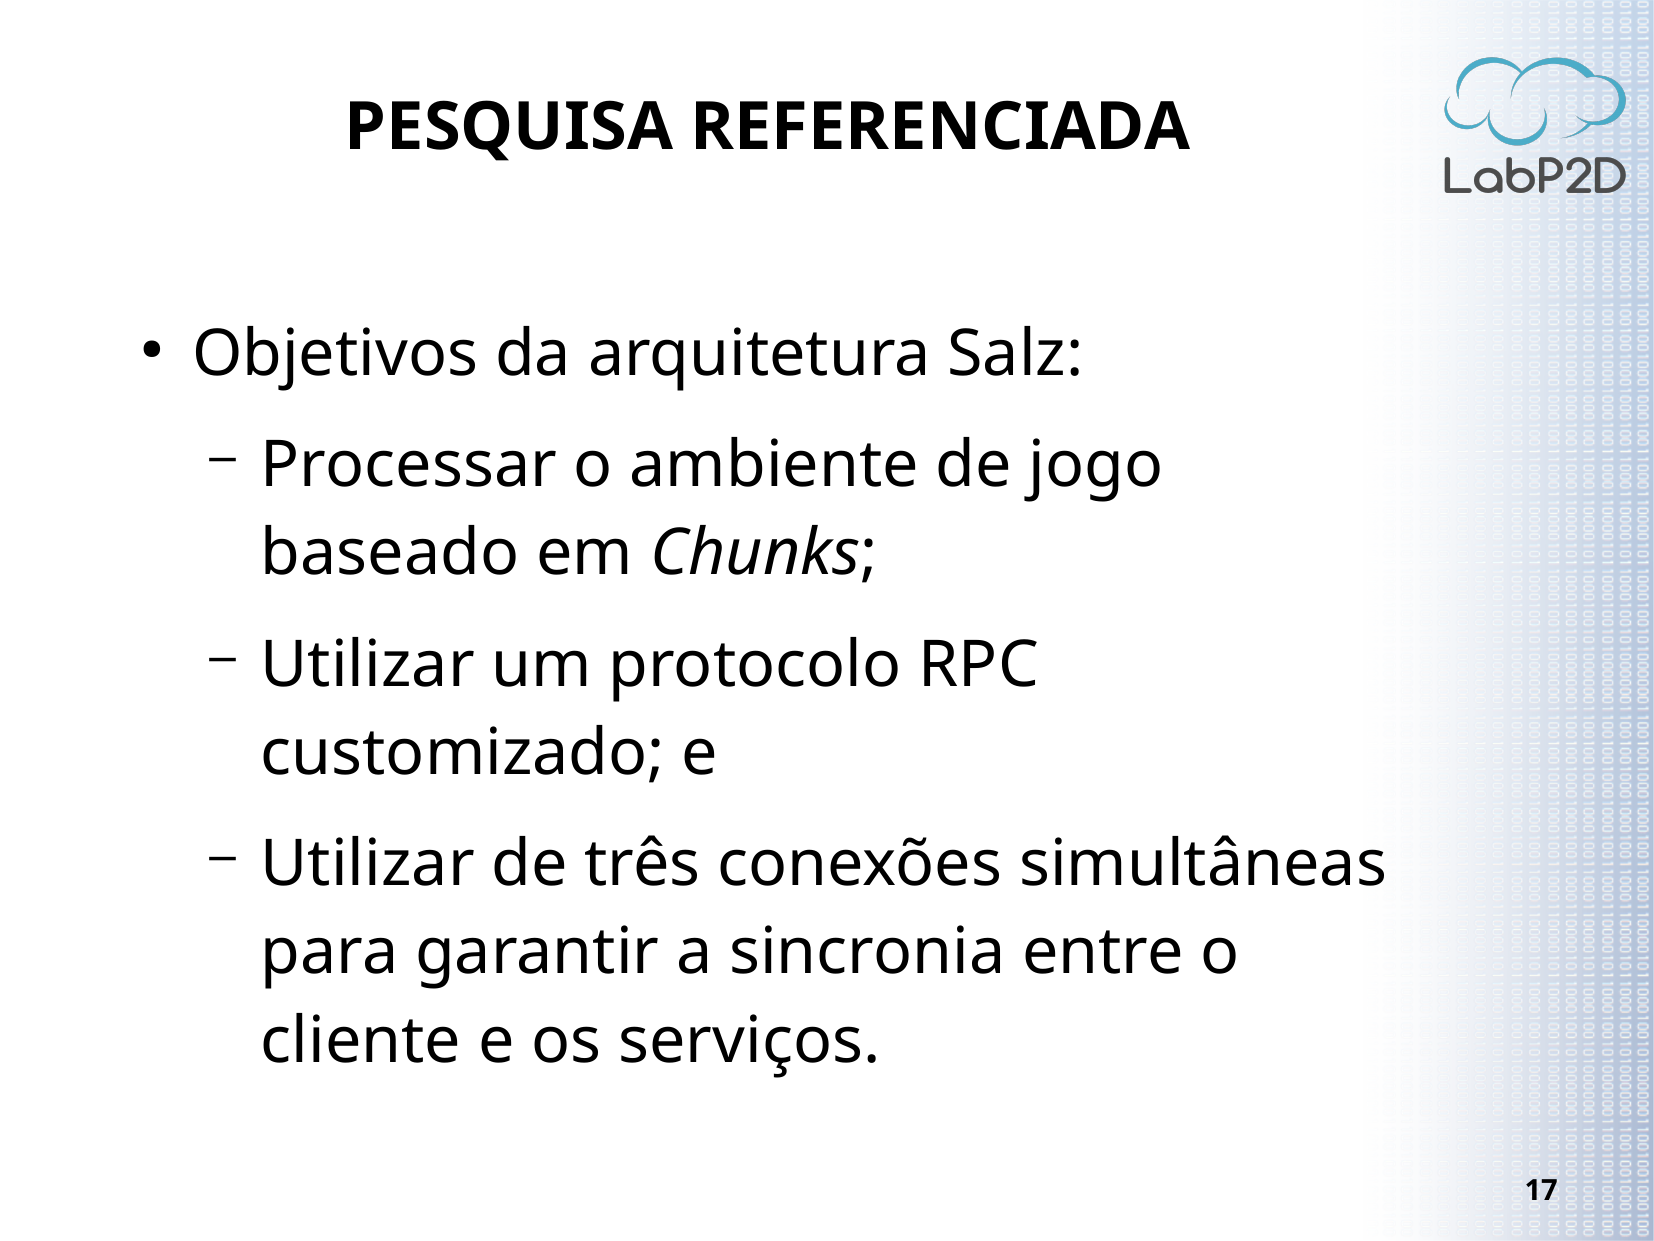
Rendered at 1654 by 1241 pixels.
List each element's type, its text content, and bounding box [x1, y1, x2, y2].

title PESQUISA REFERENCIADA [82, 19, 1453, 227]
list Objetivos da arquitetura Salz: Processar o ambiente de jogo baseado em Chunks; Utilizar um protocolo RPC customizado; e Utilizar de três conexões simultâneas para garantir a sincronia entre o cliente e os serviços. [123, 271, 1406, 1116]
picture [1360, 1, 1654, 1240]
